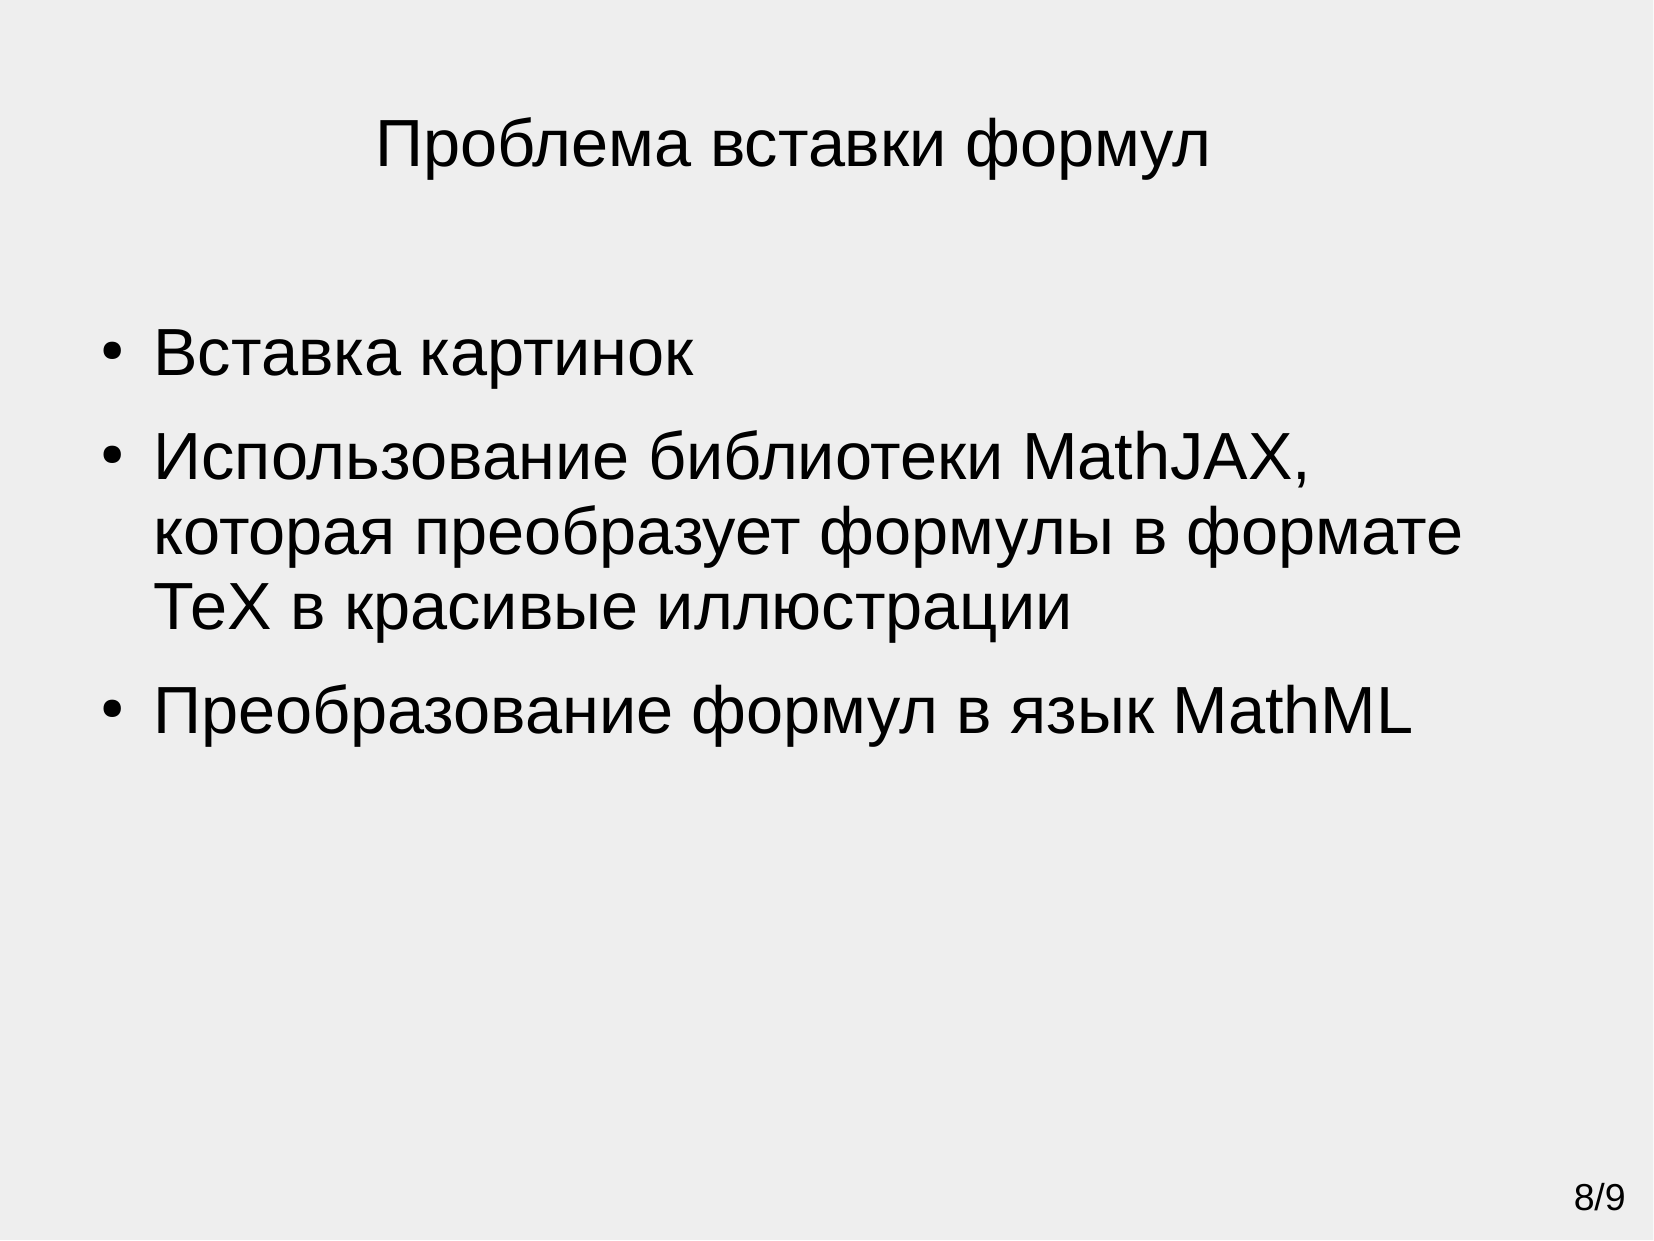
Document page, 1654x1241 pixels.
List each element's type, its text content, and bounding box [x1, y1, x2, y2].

list Проблема вставки формул Вставка картинок Использование библиотеки MathJAX, которая преобразует формулы в формате ТеX в красивые иллюстрации Преобразование формул в язык MathML [82, 106, 1571, 1010]
text_box 8/9 [1559, 1169, 1642, 1227]
